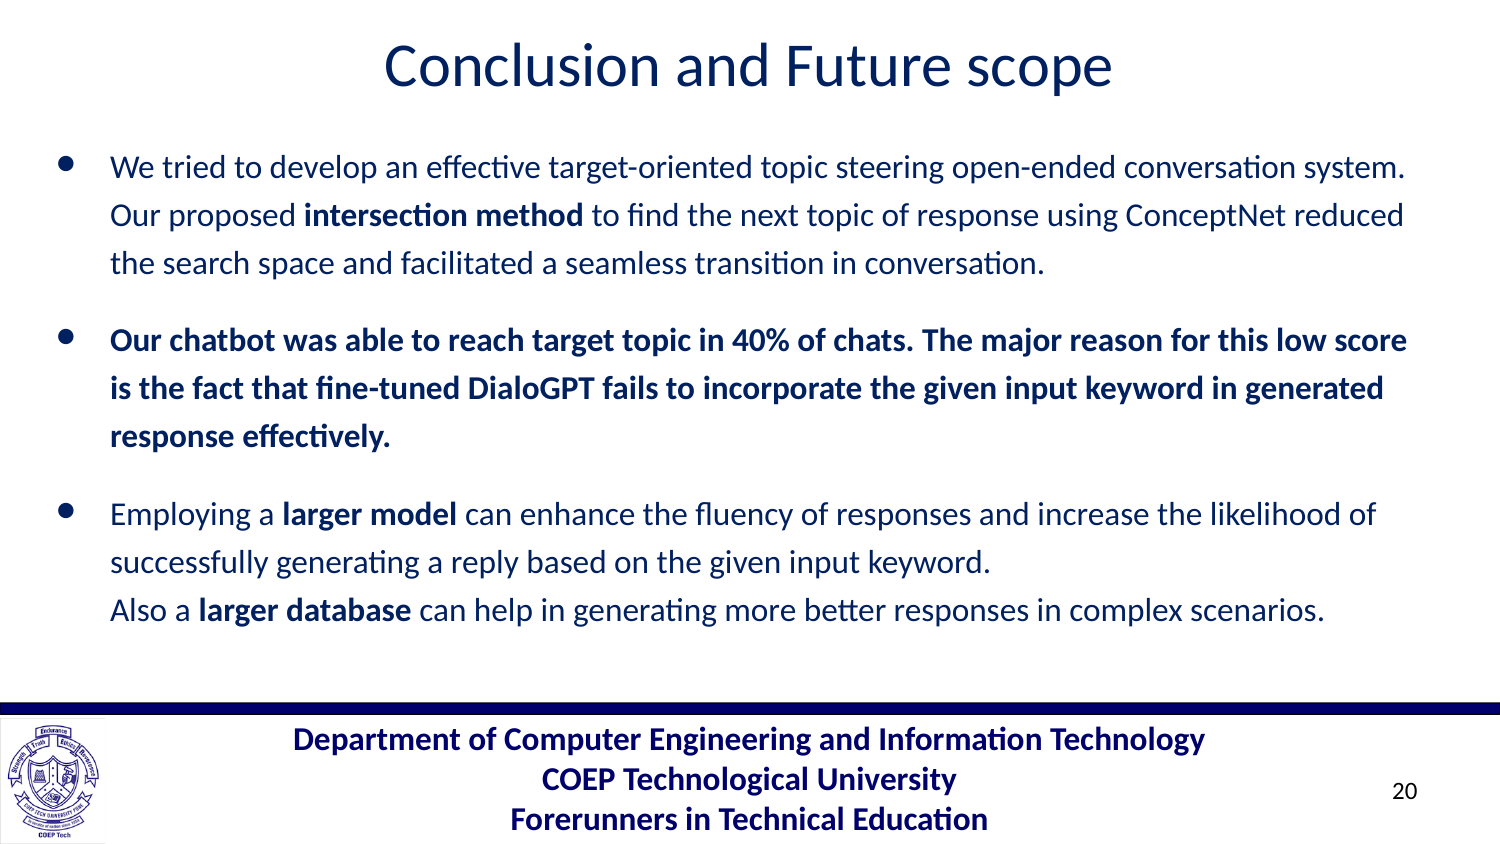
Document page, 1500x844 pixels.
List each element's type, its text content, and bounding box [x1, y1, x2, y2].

text_box We tried to develop an effective target-oriented topic steering open-ended conversation system. Our proposed intersection method to find the next topic of response using ConceptNet reduced the search space and facilitated a seamless transition in conversation. Our chatbot was able to reach target topic in 40% of chats. The major reason for this low score is the fact that fine-tuned DialoGPT fails to incorporate the given input keyword in generated response effectively. Employing a larger model can enhance the fluency of responses and increase the likelihood of successfully generating a reply based on the given input keyword. Also a larger database can help in generating more better responses in complex scenarios. [34, 137, 1436, 674]
text_box [0, 702, 264, 715]
text_box [1235, 702, 1500, 715]
text_box [0, 718, 106, 844]
text_box Department of Computer Engineering and Information Technology COEP Technological University Forerunners in Technical Education [264, 702, 1235, 837]
text_box 20 [1235, 768, 1418, 805]
text_box Conclusion and Future scope [7, 9, 1493, 100]
